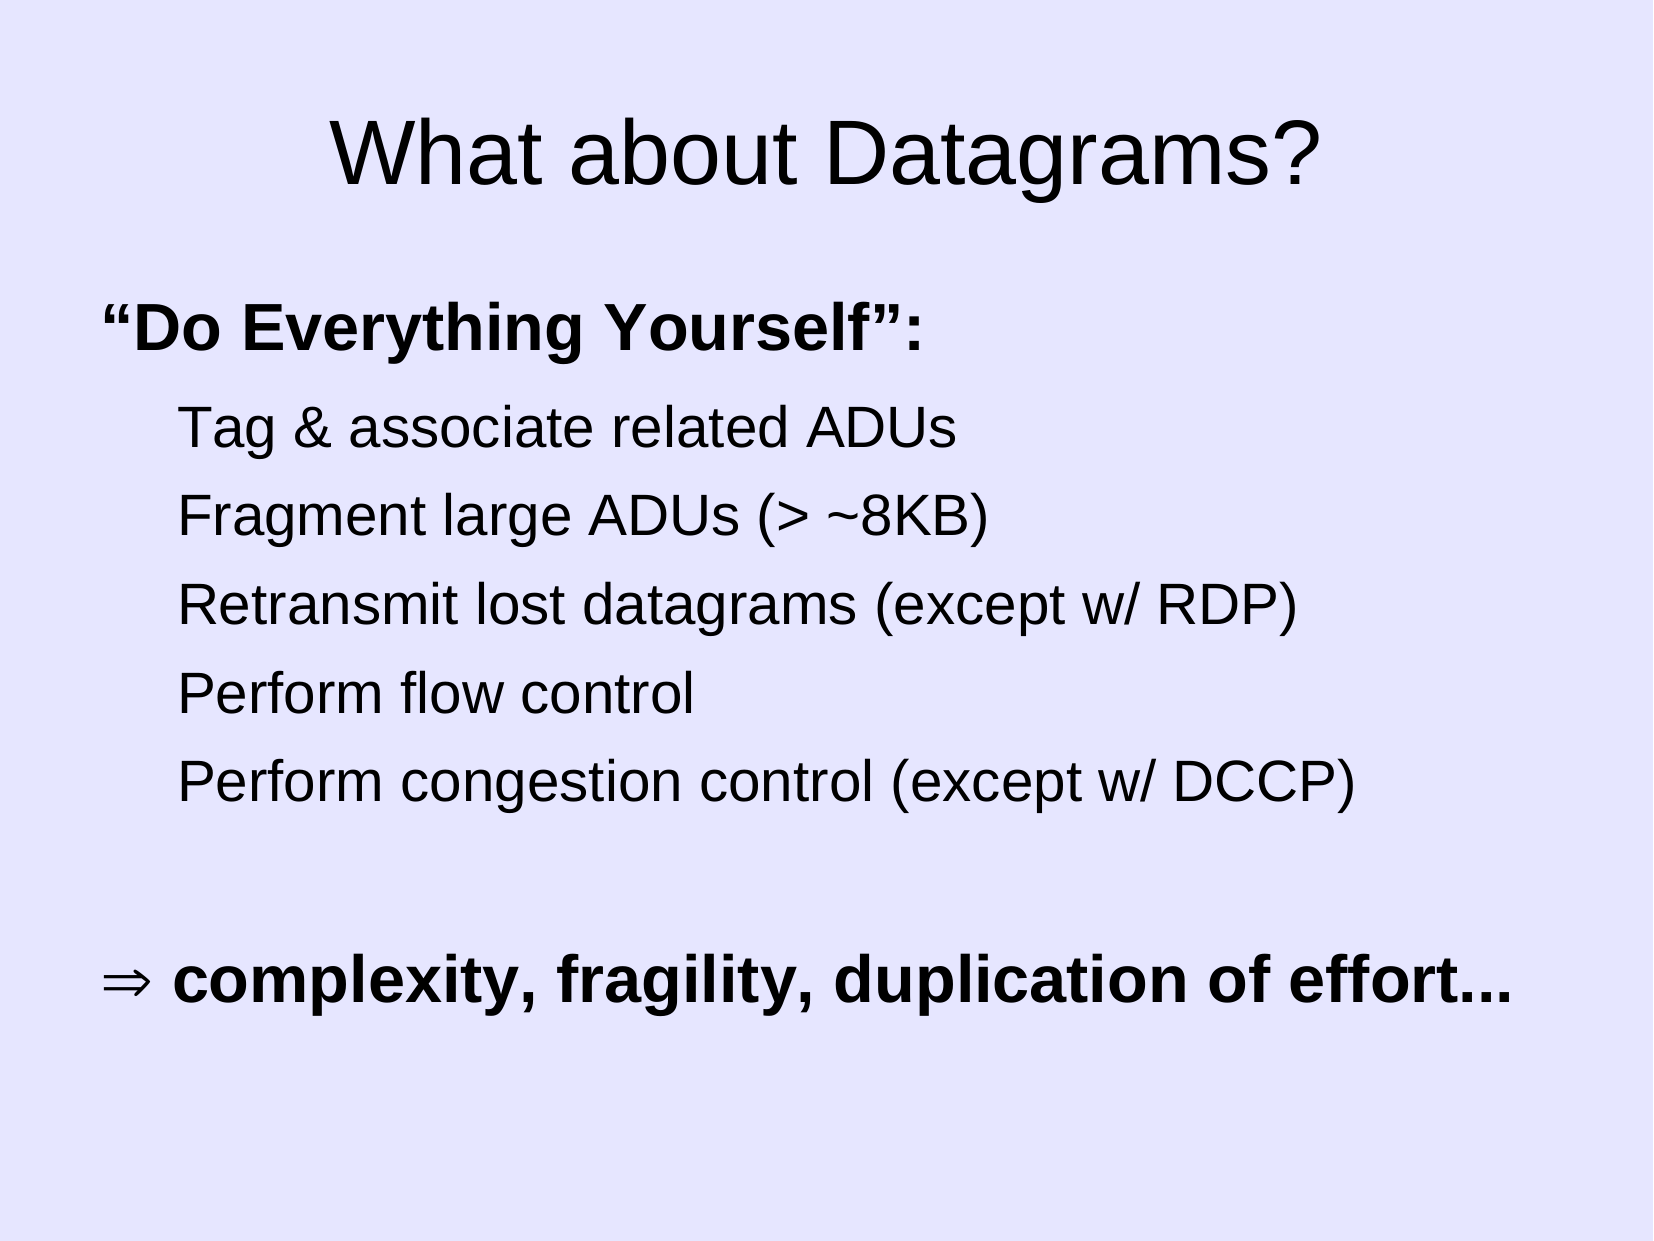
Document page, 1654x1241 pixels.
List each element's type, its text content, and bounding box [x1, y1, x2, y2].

list “Do Everything Yourself”: Tag & associate related ADUs Fragment large ADUs (> ~8KB) Retransmit lost datagrams (except w/ RDP) Perform flow control Perform congestion control (except w/ DCCP) ⇒ complexity, fragility, duplication of effort... [82, 290, 1571, 1095]
title What about Datagrams? [82, 56, 1571, 250]
